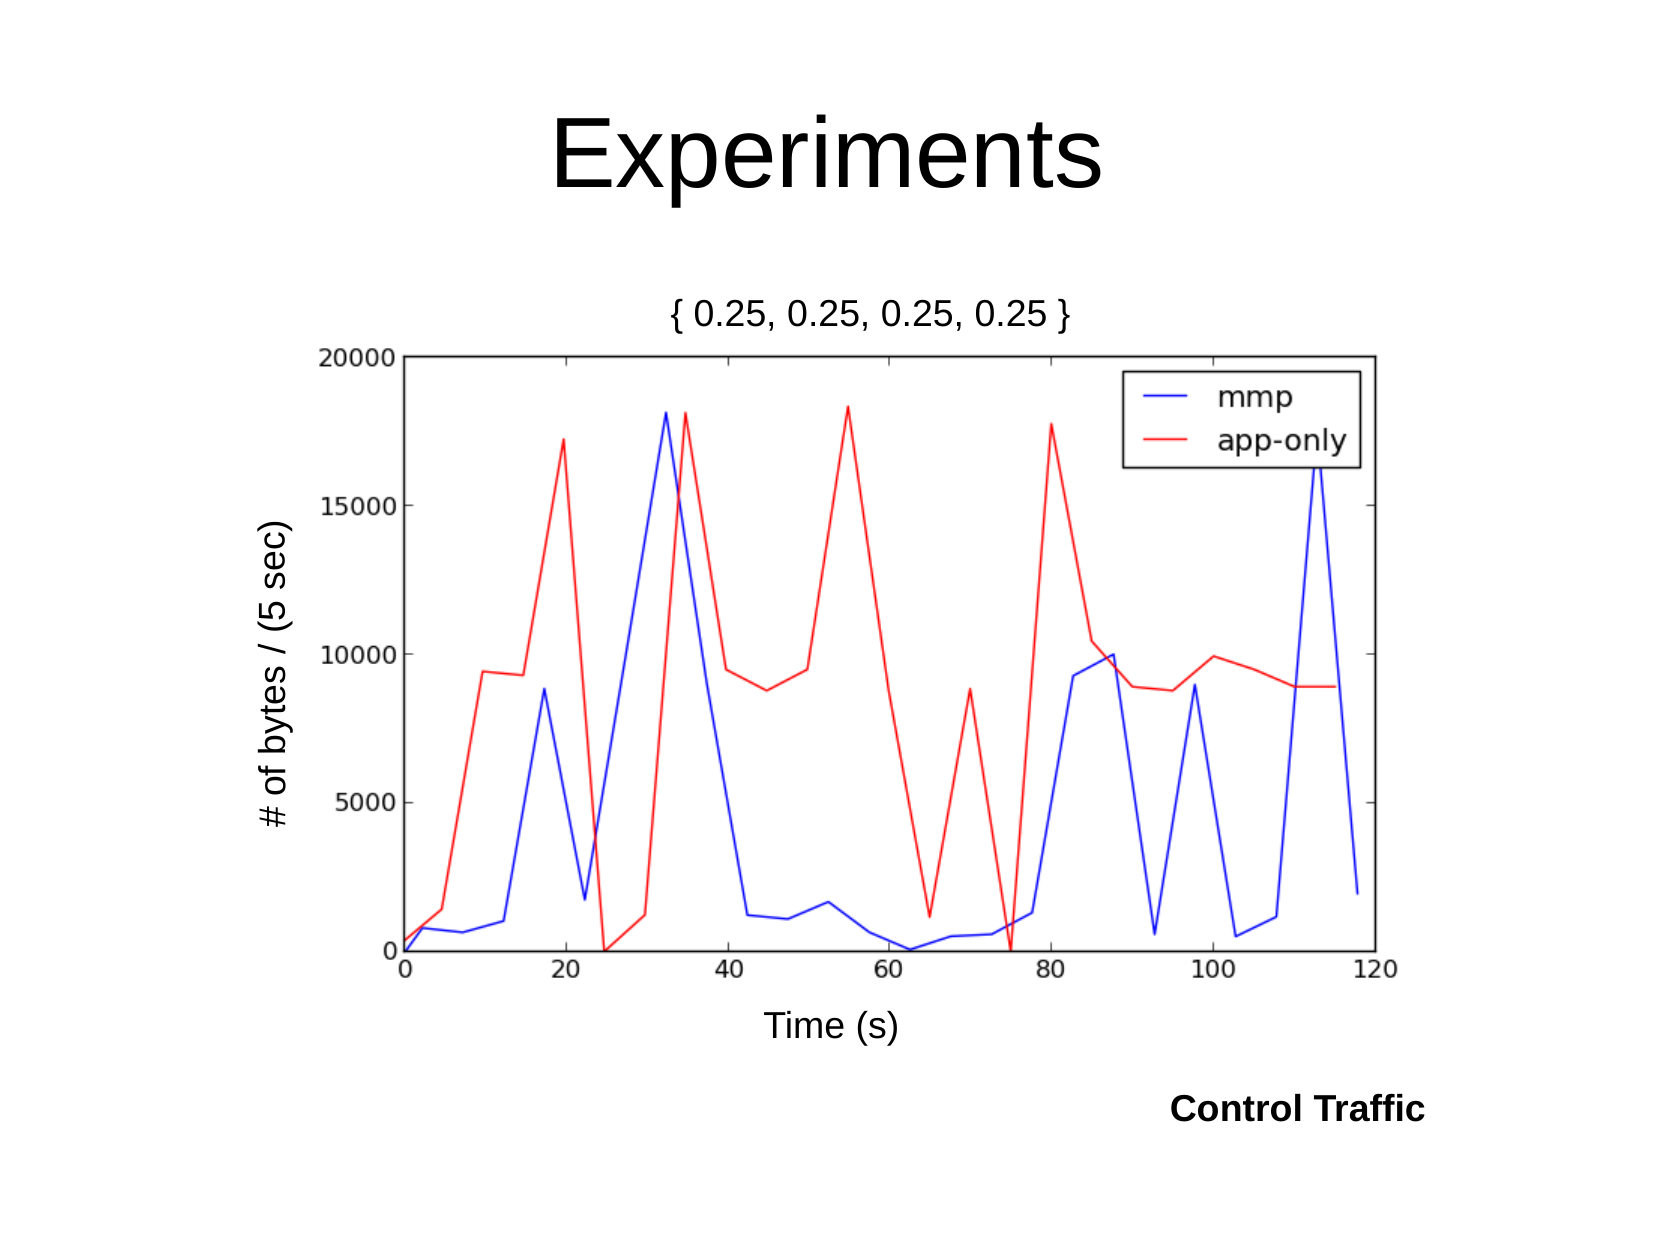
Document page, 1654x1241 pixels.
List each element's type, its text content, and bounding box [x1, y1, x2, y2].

text_box # of bytes / (5 sec) [242, 467, 301, 843]
picture [249, 284, 1501, 1026]
text_box Control Traffic [1155, 1080, 1654, 1137]
text_box Time (s) [748, 996, 1124, 1054]
text_box { 0.25, 0.25, 0.25, 0.25 } [585, 285, 1486, 342]
title Experiments [82, 49, 1571, 257]
